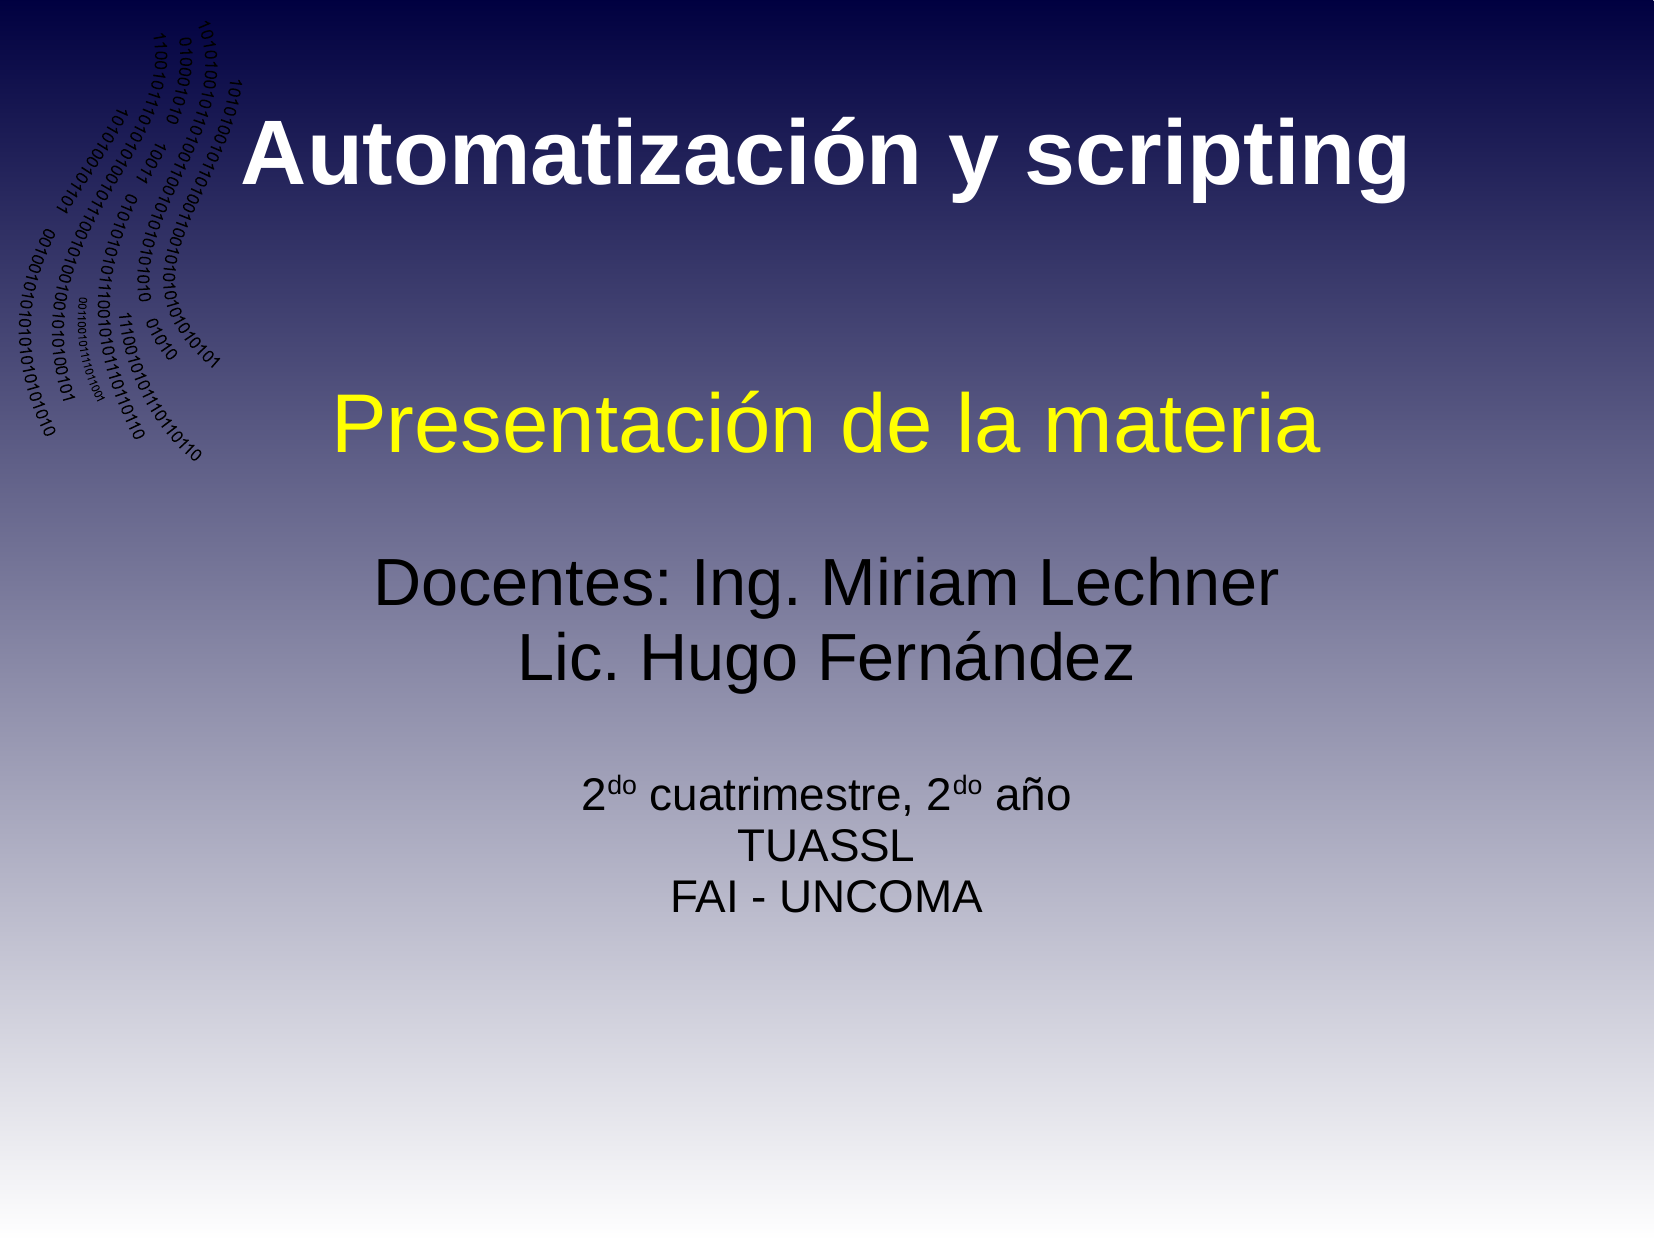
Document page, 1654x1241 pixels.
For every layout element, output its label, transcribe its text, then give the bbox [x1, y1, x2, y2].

subtitle Presentación de la materia Docentes: Ing. Miriam Lechner Lic. Hugo Fernández 2do cuatrimestre, 2do año TUASSL FAI - UNCOMA [82, 290, 1571, 1010]
title Automatización y scripting [243, 49, 1571, 257]
picture [18, 20, 243, 461]
